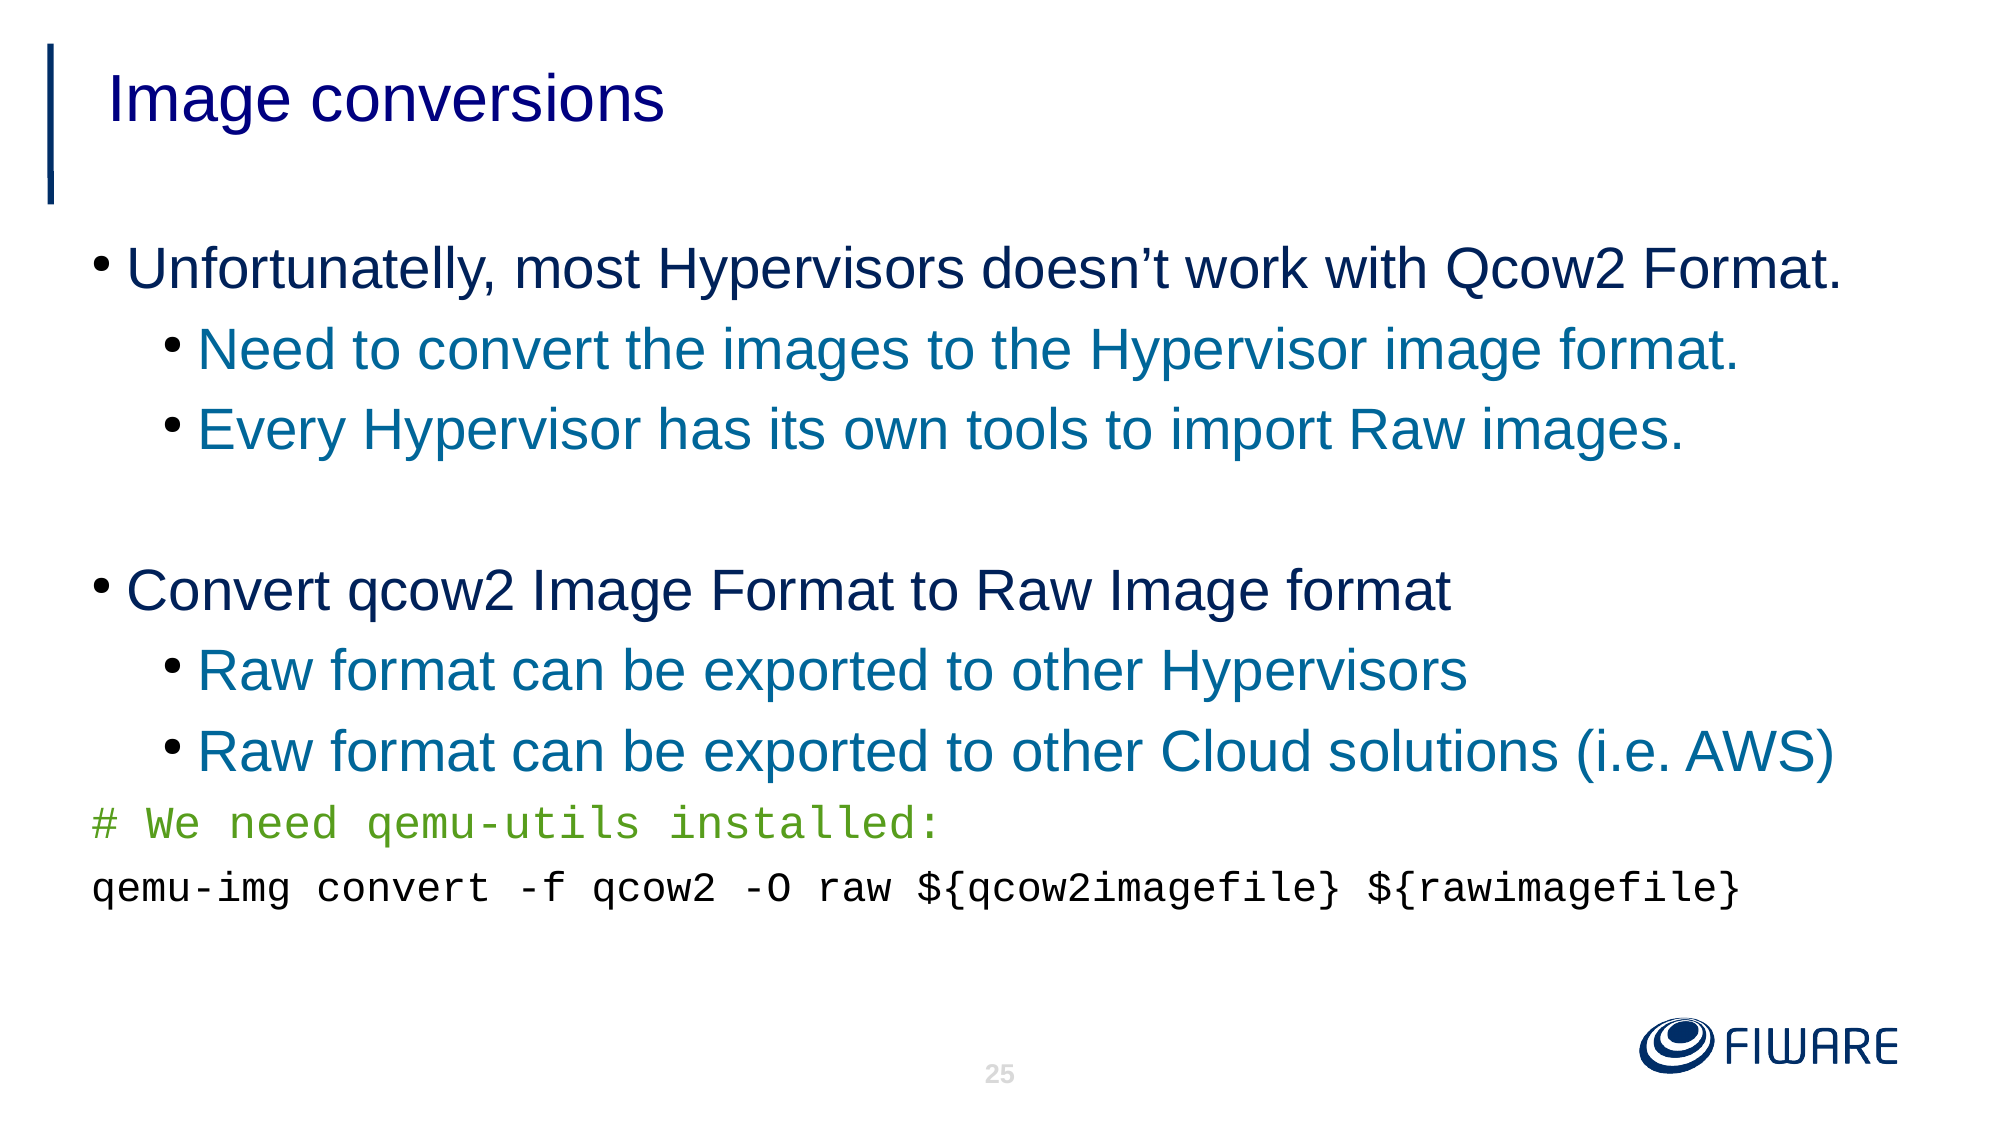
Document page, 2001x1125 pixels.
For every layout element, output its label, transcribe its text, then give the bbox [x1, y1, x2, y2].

title Image conversions [92, 47, 1704, 154]
text_box # We need qemu-utils installed: qemu-img convert -f qcow2 -O raw ${qcow2imagefile} ${rawimagefile} [76, 785, 1902, 984]
picture [1635, 1012, 1905, 1077]
slide_number <número> [887, 1042, 1113, 1103]
text_box Unfortunatelly, most Hypervisors doesn’t work with Qcow2 Format. Need to convert the images to the Hypervisor image format. Every Hypervisor has its own tools to import Raw images. Convert qcow2 Image Format to Raw Image format Raw format can be exported to other Hypervisors Raw format can be exported to other Cloud solutions (i.e. AWS) [76, 212, 1902, 785]
